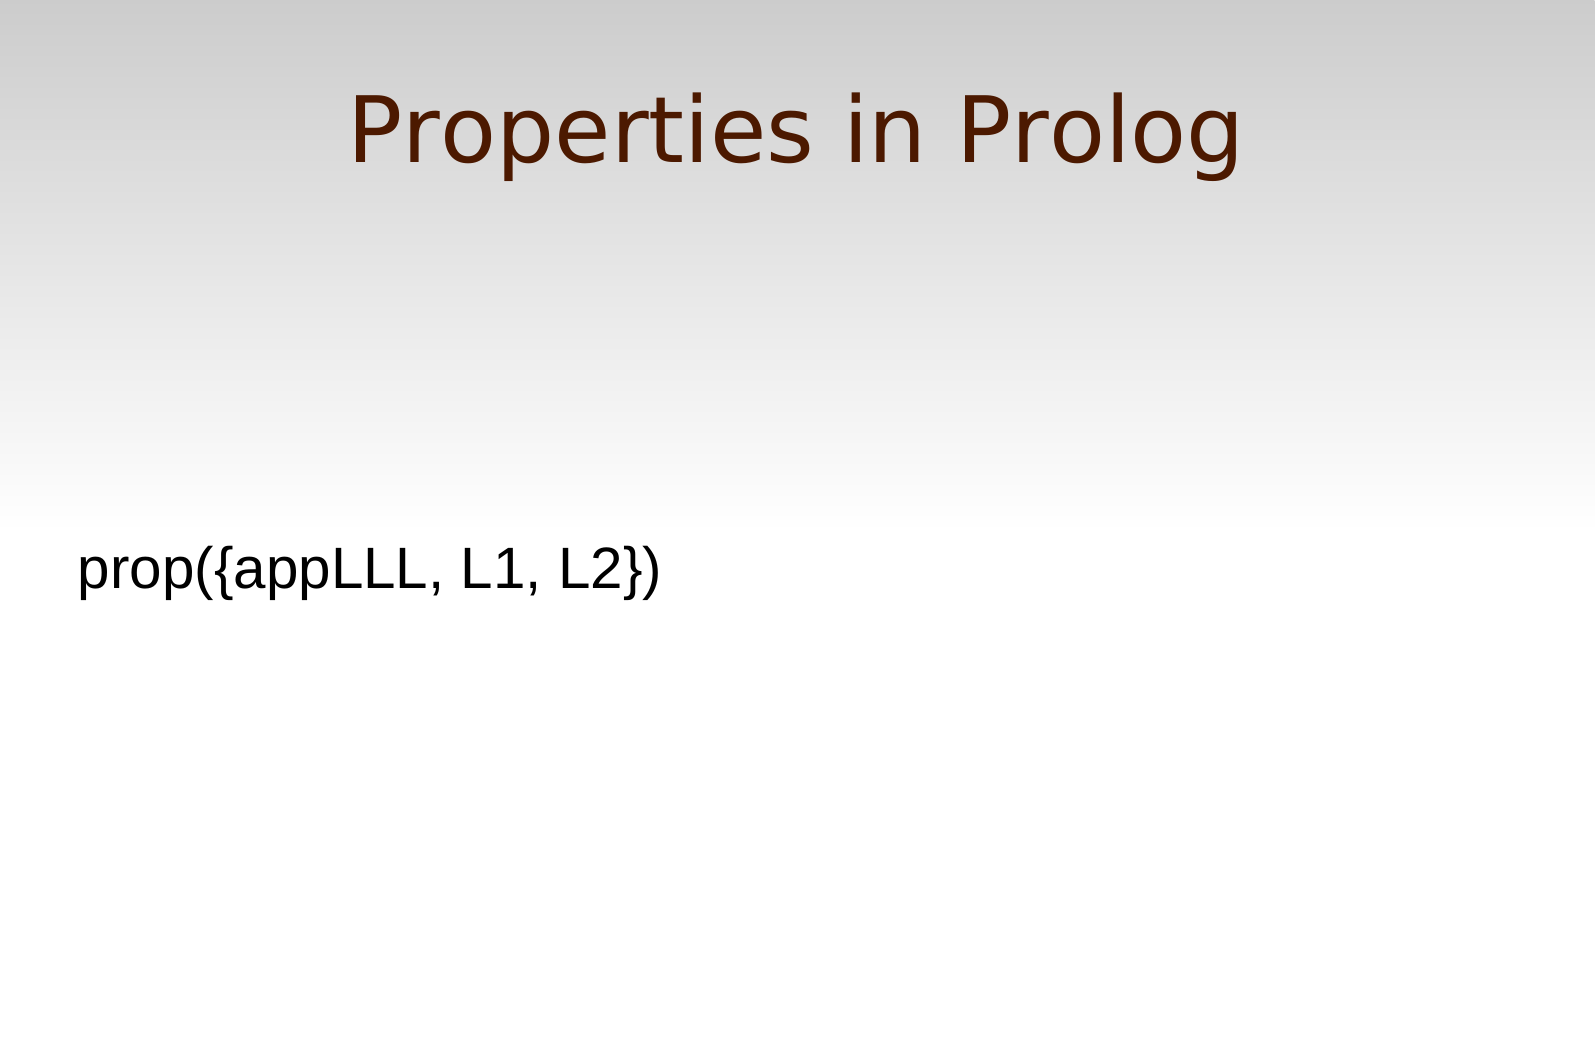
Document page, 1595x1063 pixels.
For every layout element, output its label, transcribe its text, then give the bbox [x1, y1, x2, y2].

title Properties in Prolog [79, 42, 1515, 220]
text_box prop({appLLL, L1, L2}) [63, 528, 678, 609]
